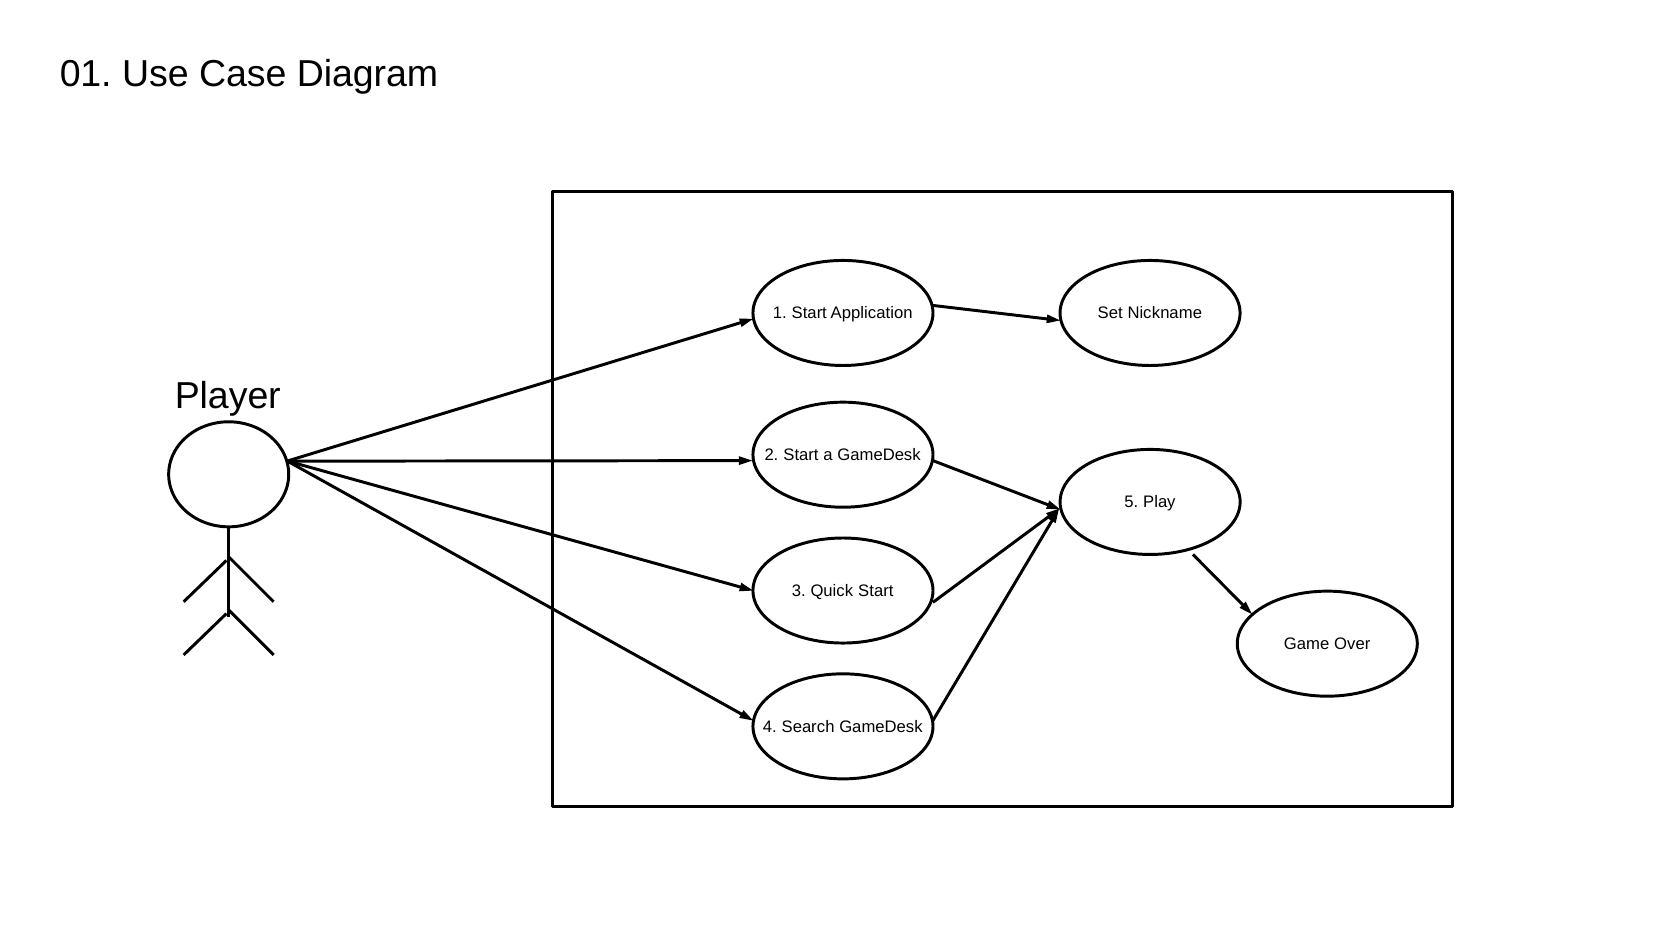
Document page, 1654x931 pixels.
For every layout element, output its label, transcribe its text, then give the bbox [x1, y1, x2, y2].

text_box 1. Start Application [752, 260, 934, 366]
text_box 3. Quick Start [752, 537, 934, 644]
text_box Player [158, 366, 298, 426]
text_box 01. Use Case Diagram [45, 45, 454, 102]
text_box 5. Play [1060, 449, 1241, 555]
text_box Game Over [1237, 591, 1418, 697]
text_box 2. Start a GameDesk [752, 402, 934, 508]
text_box 4. Search GameDesk [752, 673, 934, 779]
text_box Set Nickname [1060, 260, 1241, 366]
